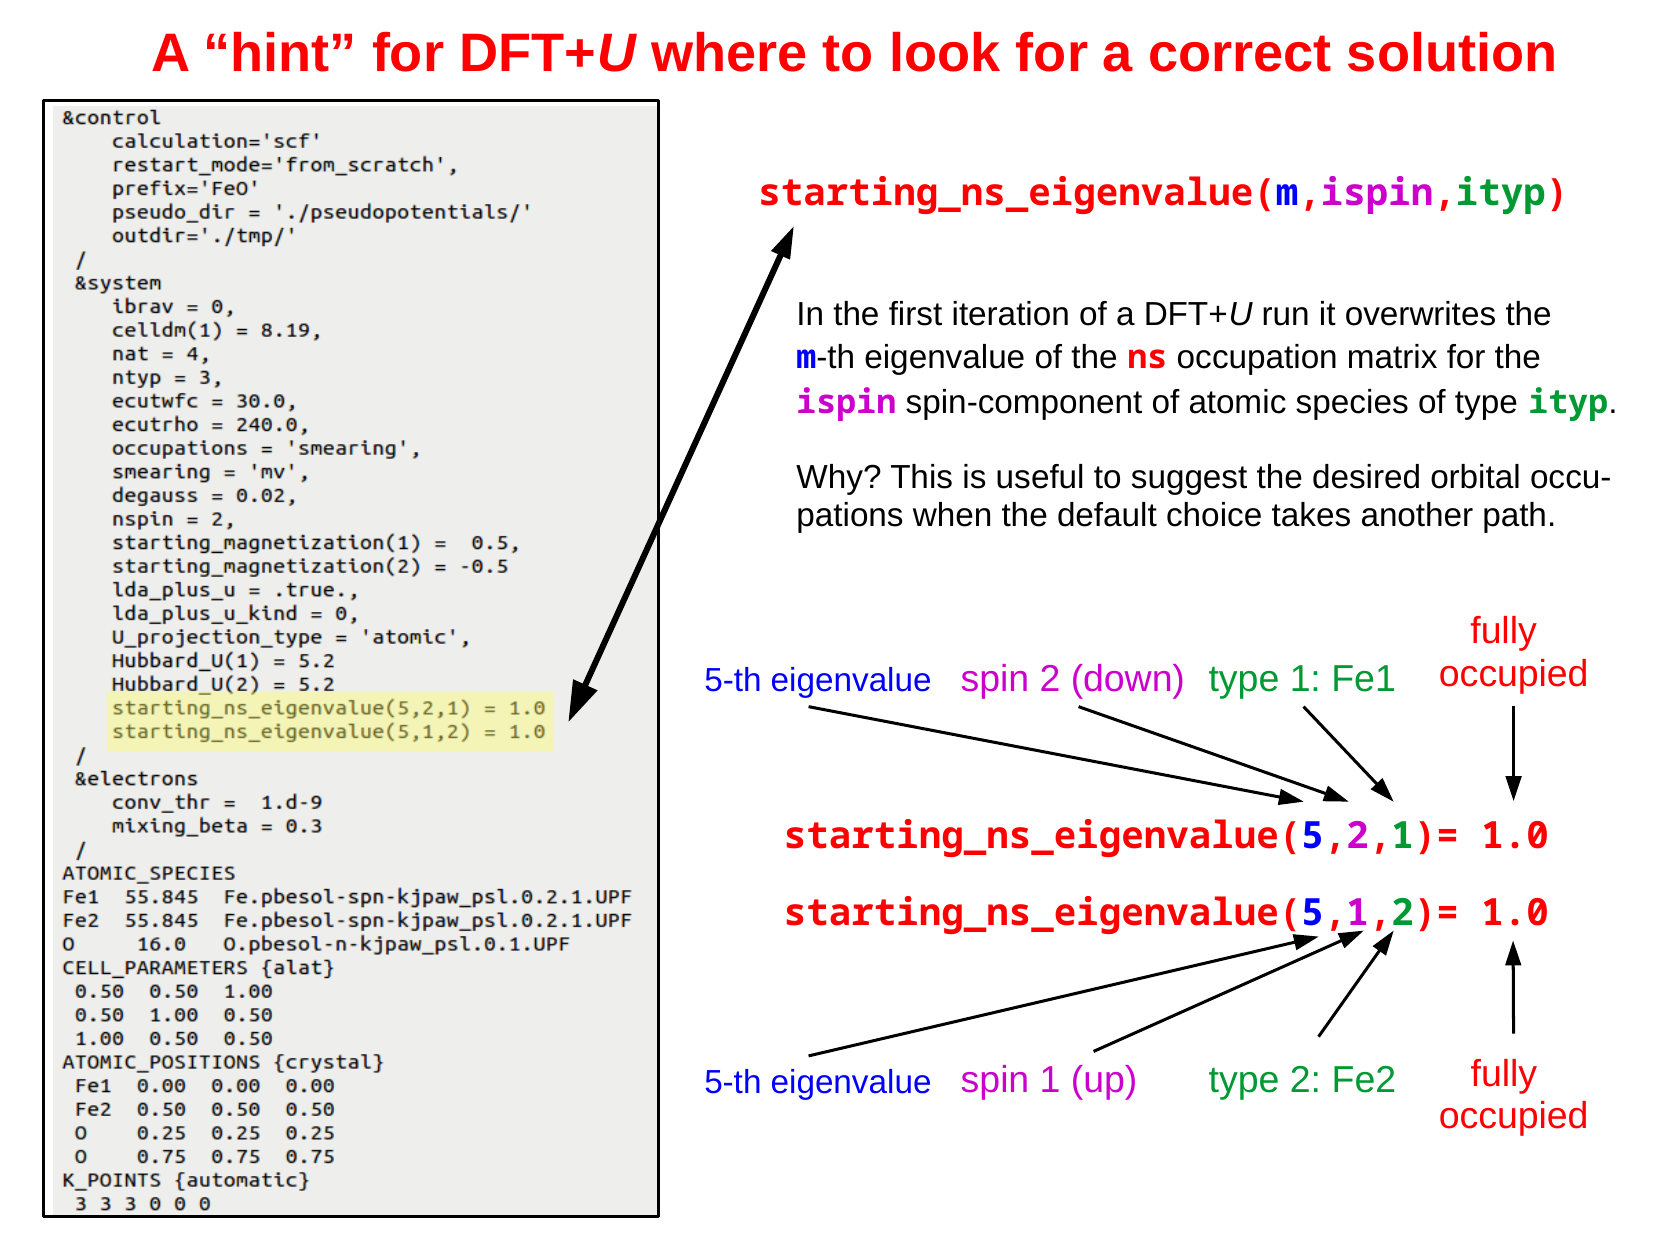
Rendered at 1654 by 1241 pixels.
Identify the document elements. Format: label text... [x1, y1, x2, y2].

text_box spin 2 (down) [945, 649, 1193, 707]
text_box [106, 691, 554, 752]
text_box type 2: Fe2 [1193, 1051, 1412, 1109]
text_box starting_ns_eigenvalue(5,2,1)= 1.0 [769, 801, 1564, 854]
text_box type 1: Fe1 [1193, 649, 1412, 707]
text_box 5-th eigenvalue [689, 1055, 945, 1109]
text_box fully occupied [1424, 602, 1604, 702]
text_box In the first iteration of a DFT+U run it overwrites the m-th eigenvalue of the ns occupation matrix for the ispin spin-component of atomic species of type ityp. [781, 288, 1633, 416]
text_box starting_ns_eigenvalue(5,1,2)= 1.0 [769, 878, 1564, 931]
text_box starting_ns_eigenvalue(m,ispin,ityp) [743, 158, 1584, 211]
picture [53, 106, 657, 1215]
text_box fully occupied [1424, 1045, 1604, 1145]
title A “hint” for DFT+U where to look for a correct solution [145, 22, 1565, 84]
text_box Why? This is useful to suggest the desired orbital occu- pations when the default choice takes another path. [781, 451, 1628, 542]
text_box spin 1 (up) [945, 1051, 1153, 1109]
text_box 5-th eigenvalue [689, 654, 945, 707]
